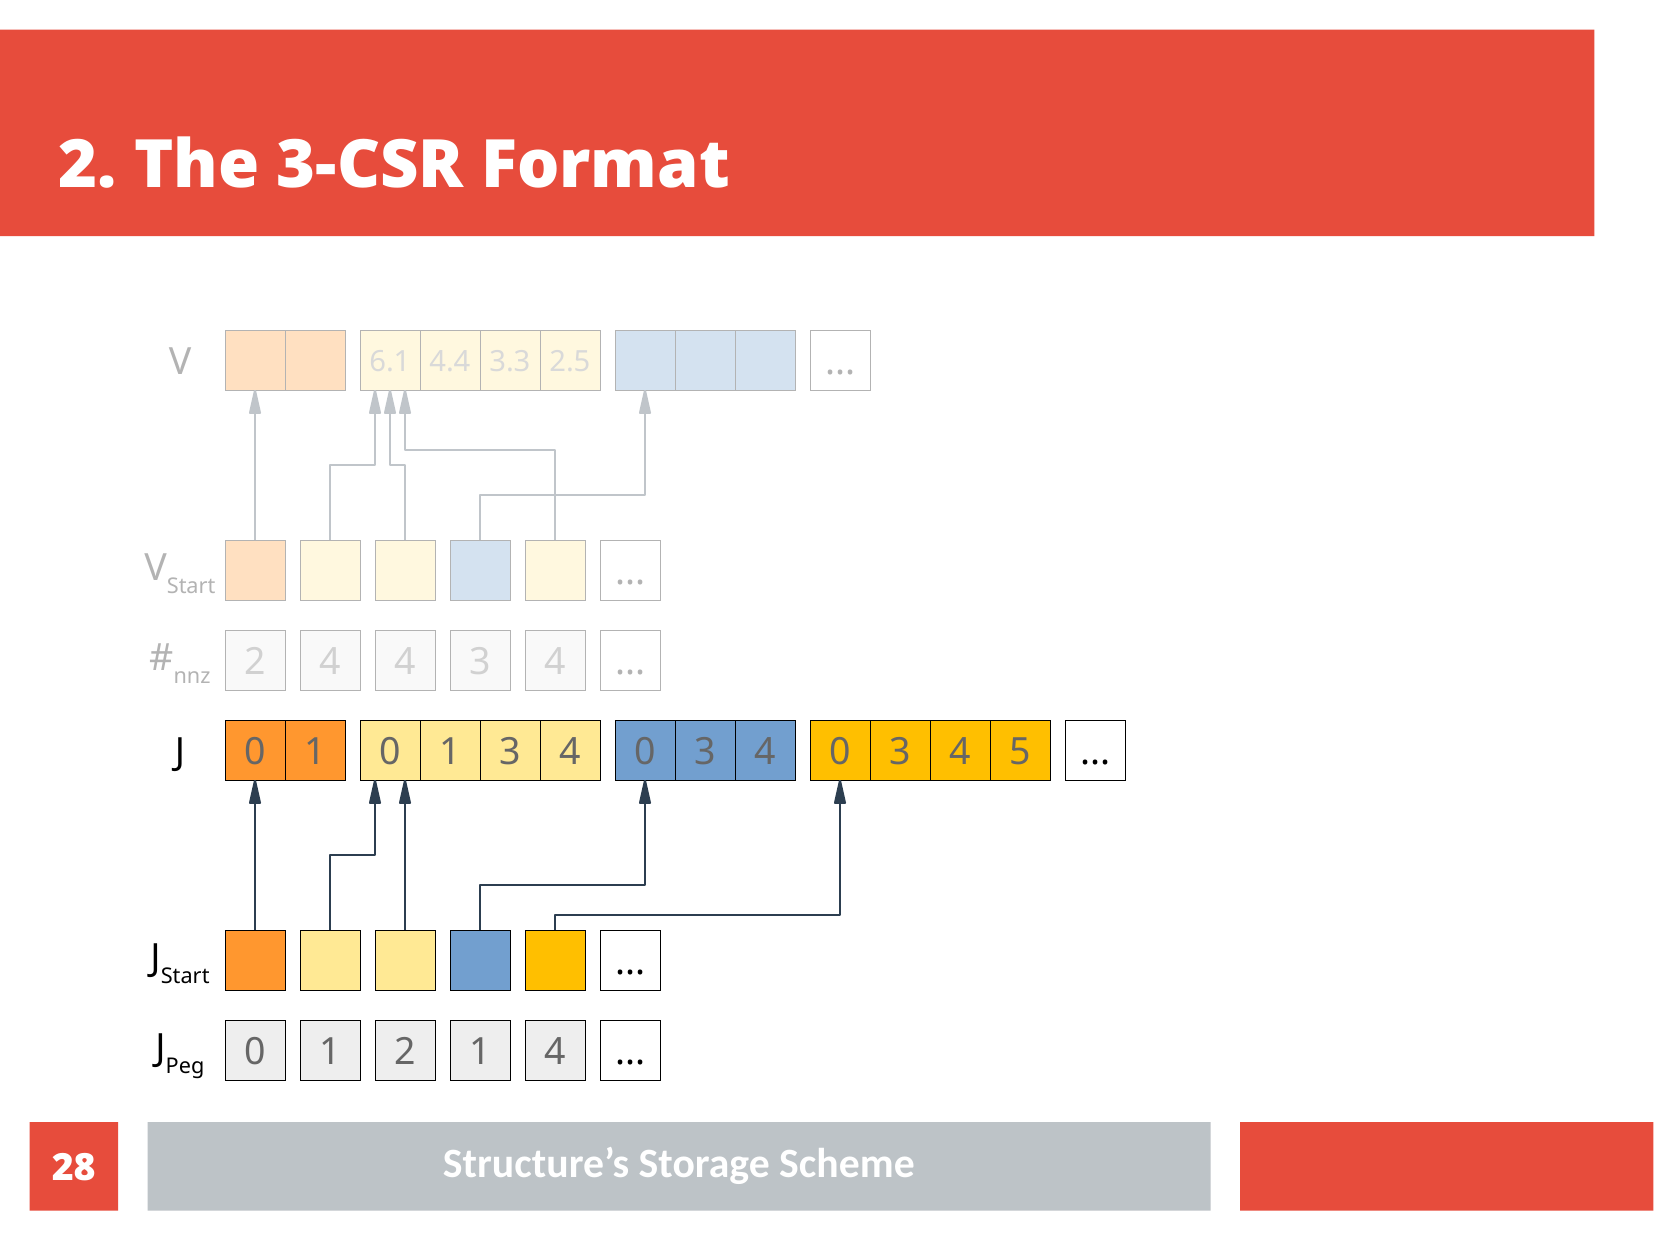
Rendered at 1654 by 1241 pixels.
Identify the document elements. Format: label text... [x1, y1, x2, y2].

text_box 3 [870, 720, 930, 781]
text_box 0 [615, 720, 675, 781]
text_box [225, 930, 286, 991]
text_box 3 [480, 720, 540, 781]
text_box J [150, 720, 211, 781]
text_box ... [600, 1020, 661, 1081]
text_box [375, 930, 436, 991]
text_box 4 [540, 720, 601, 781]
text_box 3 [675, 720, 735, 781]
text_box [300, 930, 361, 991]
text_box 4 [735, 720, 796, 781]
text_box [525, 930, 586, 991]
text_box [450, 930, 511, 991]
text_box ... [600, 930, 661, 991]
text_box [90, 285, 886, 697]
text_box 2 [375, 1020, 436, 1081]
text_box JPeg [150, 1020, 211, 1081]
title 2. The 3-CSR Format [59, 59, 1595, 207]
text_box ... [1065, 720, 1126, 781]
text_box 1 [450, 1020, 511, 1081]
text_box 5 [990, 720, 1051, 781]
text_box 1 [300, 1020, 361, 1081]
text_box 0 [225, 720, 285, 781]
text_box 4 [525, 1020, 586, 1081]
text_box JStart [150, 930, 211, 991]
text_box 4 [930, 720, 990, 781]
text_box 0 [225, 1020, 286, 1081]
text_box 1 [285, 720, 346, 781]
text_box 0 [810, 720, 870, 781]
text_box 1 [420, 720, 480, 781]
text_box 0 [360, 720, 420, 781]
text_box Structure’s Storage Scheme [150, 1125, 1208, 1210]
